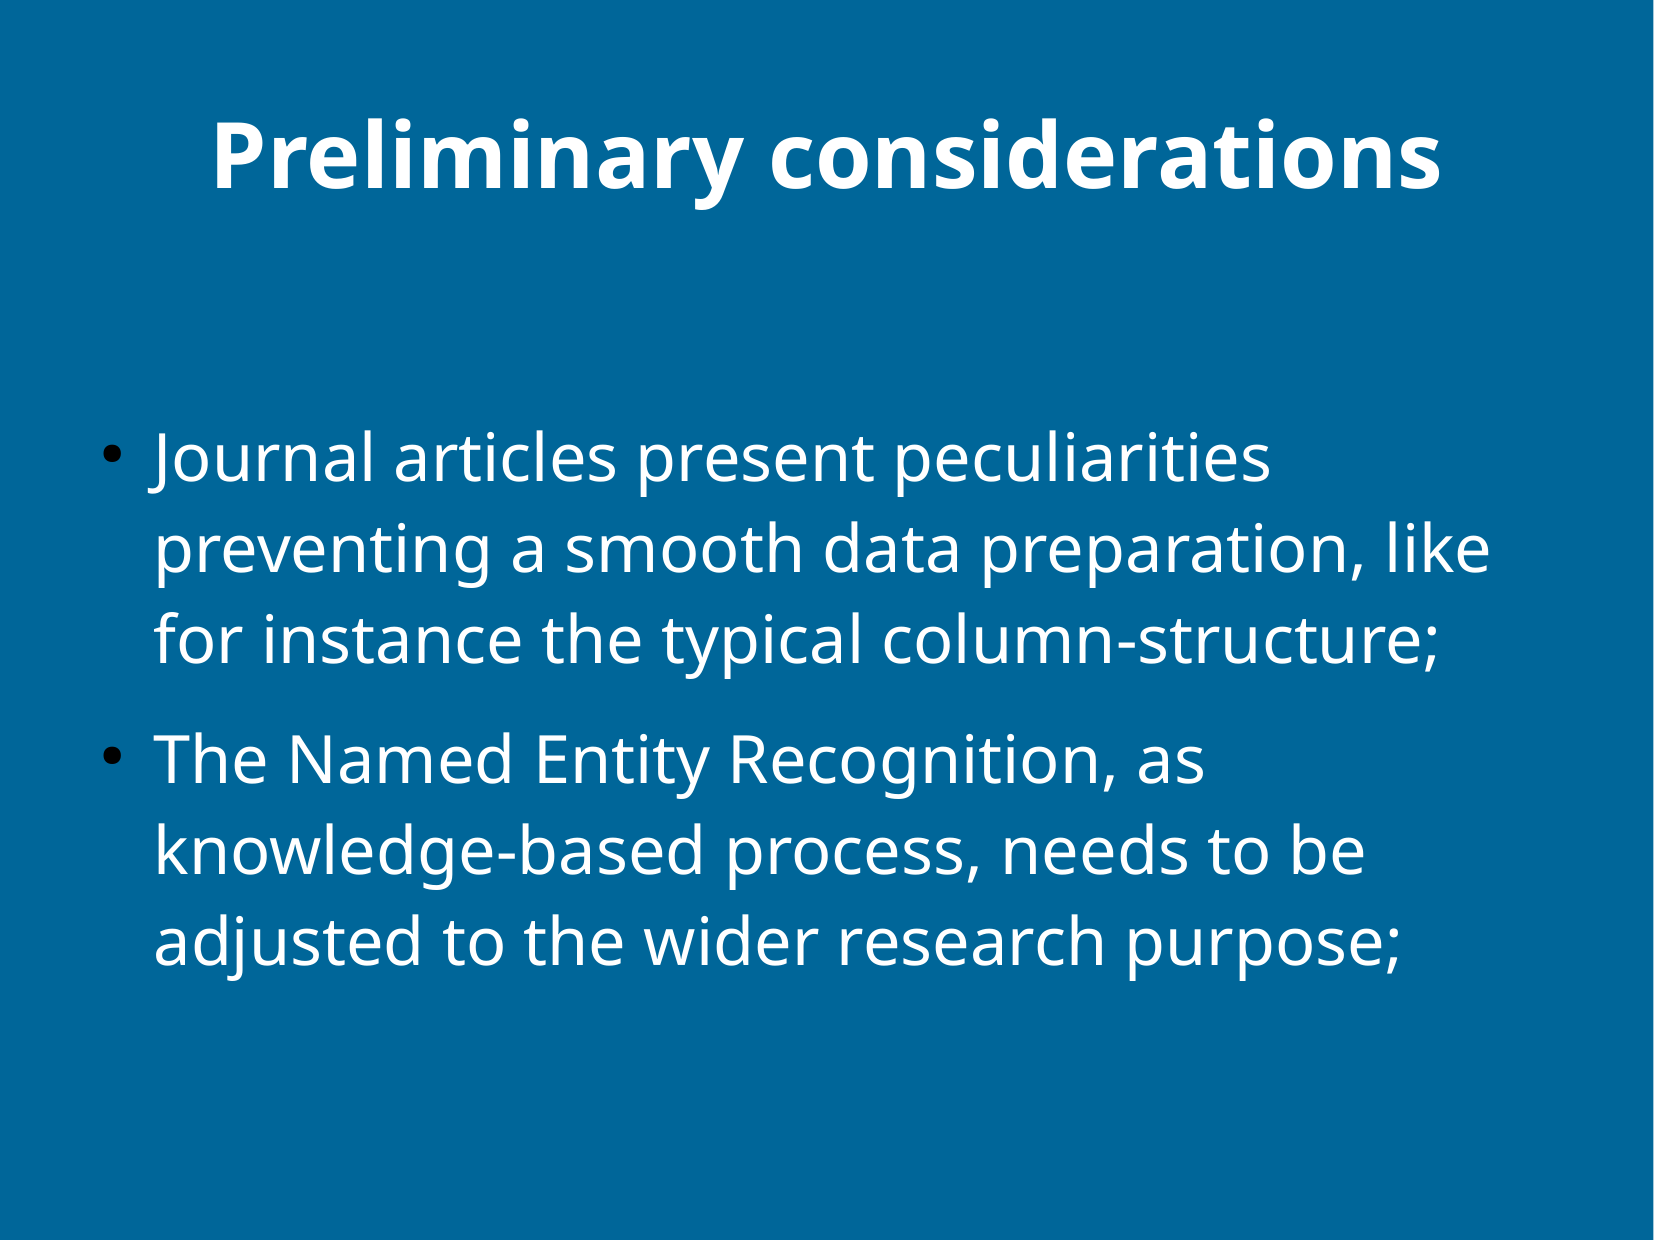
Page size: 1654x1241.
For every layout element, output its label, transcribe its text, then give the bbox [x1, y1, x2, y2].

title Preliminary considerations [82, 49, 1571, 257]
list Journal articles present peculiarities preventing a smooth data preparation, like for instance the typical column-structure; The Named Entity Recognition, as knowledge-based process, needs to be adjusted to the wider research purpose; [82, 290, 1571, 1109]
